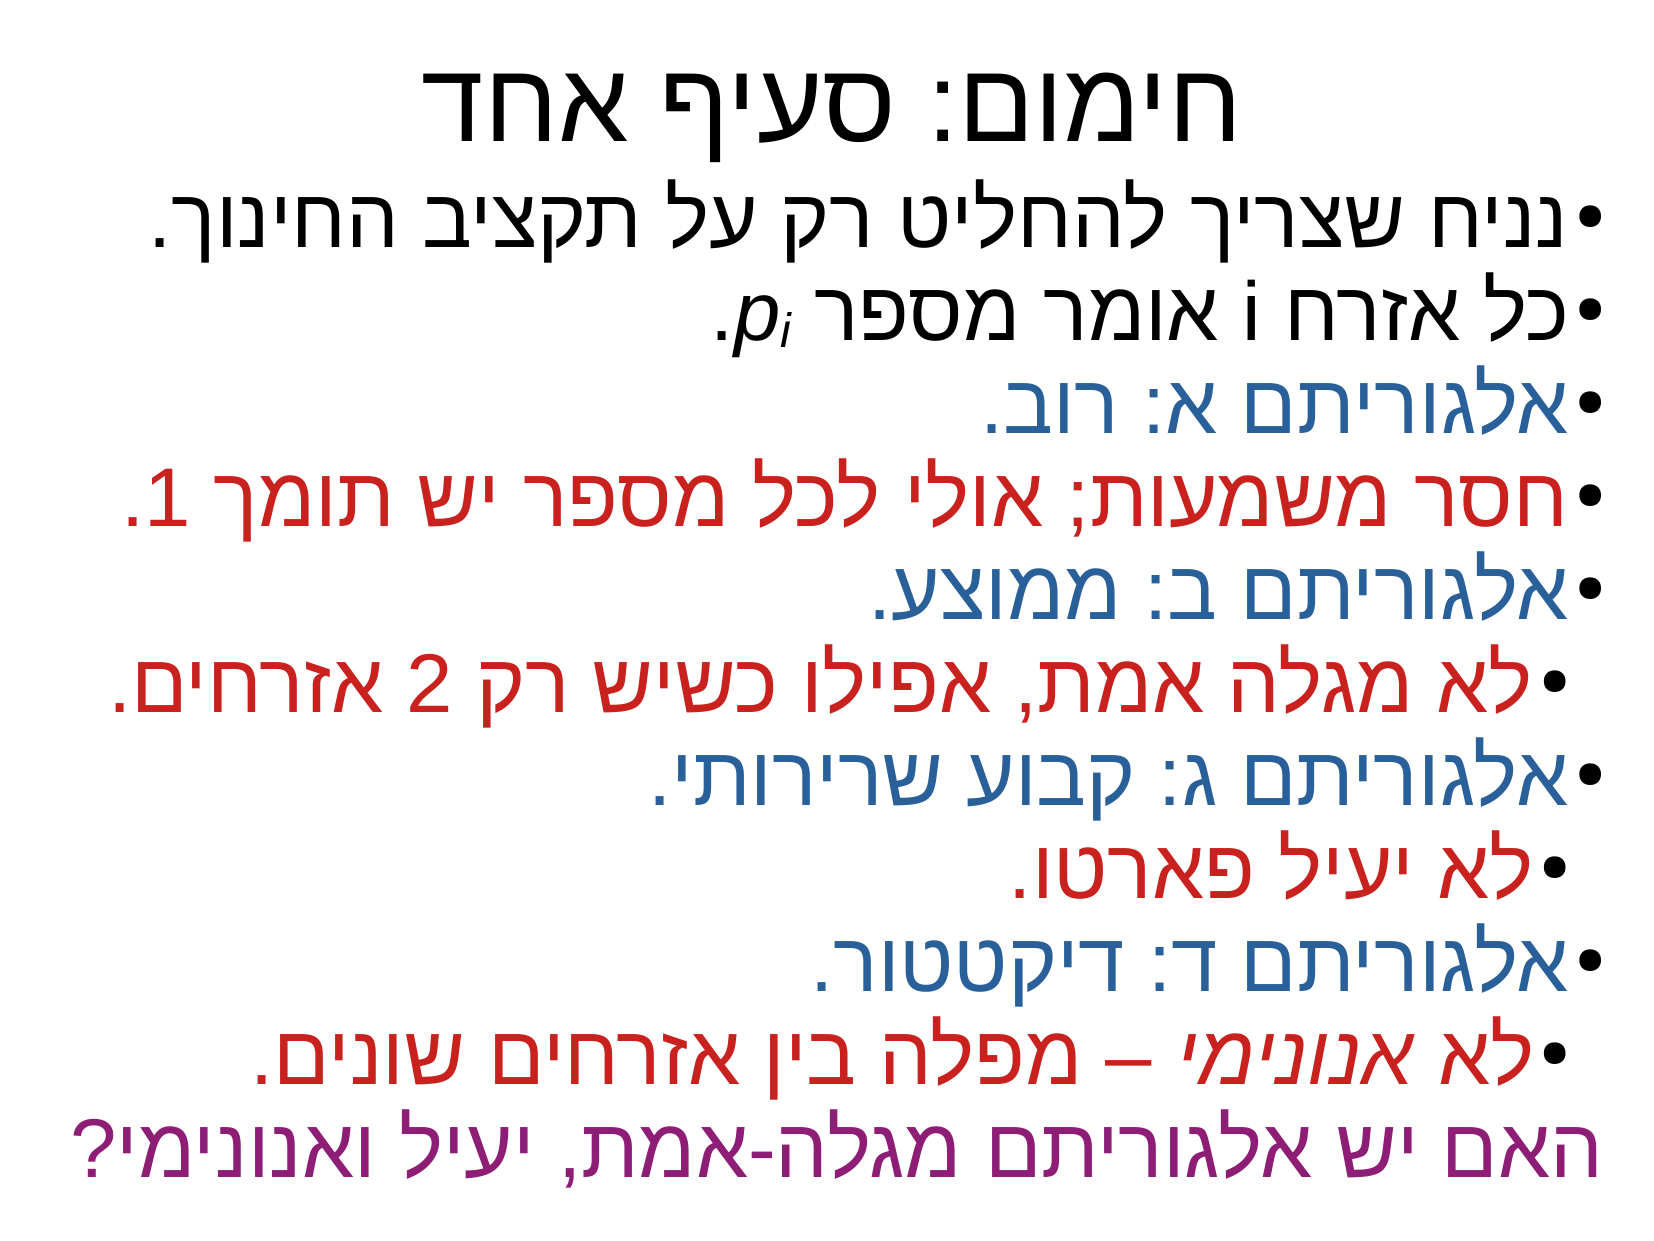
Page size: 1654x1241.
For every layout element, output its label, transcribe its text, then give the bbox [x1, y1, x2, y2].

title חימום: סעיף אחד [45, 0, 1621, 165]
text_box נניח שצריך להחליט רק על תקציב החינוך. כל אזרח i אומר מספר pi. אלגוריתם א: רוב. חסר משמעות; אולי לכל מספר יש תומך 1. אלגוריתם ב: ממוצע. לא מגלה אמת, אפילו כשיש רק 2 אזרחים. אלגוריתם ג: קבוע שרירותי. לא יעיל פארטו. אלגוריתם ד: דיקטטור. לא אנונימי – מפלה בין אזרחים שונים. האם יש אלגוריתם מגלה-אמת, יעיל ואנונימי? [45, 165, 1621, 1203]
